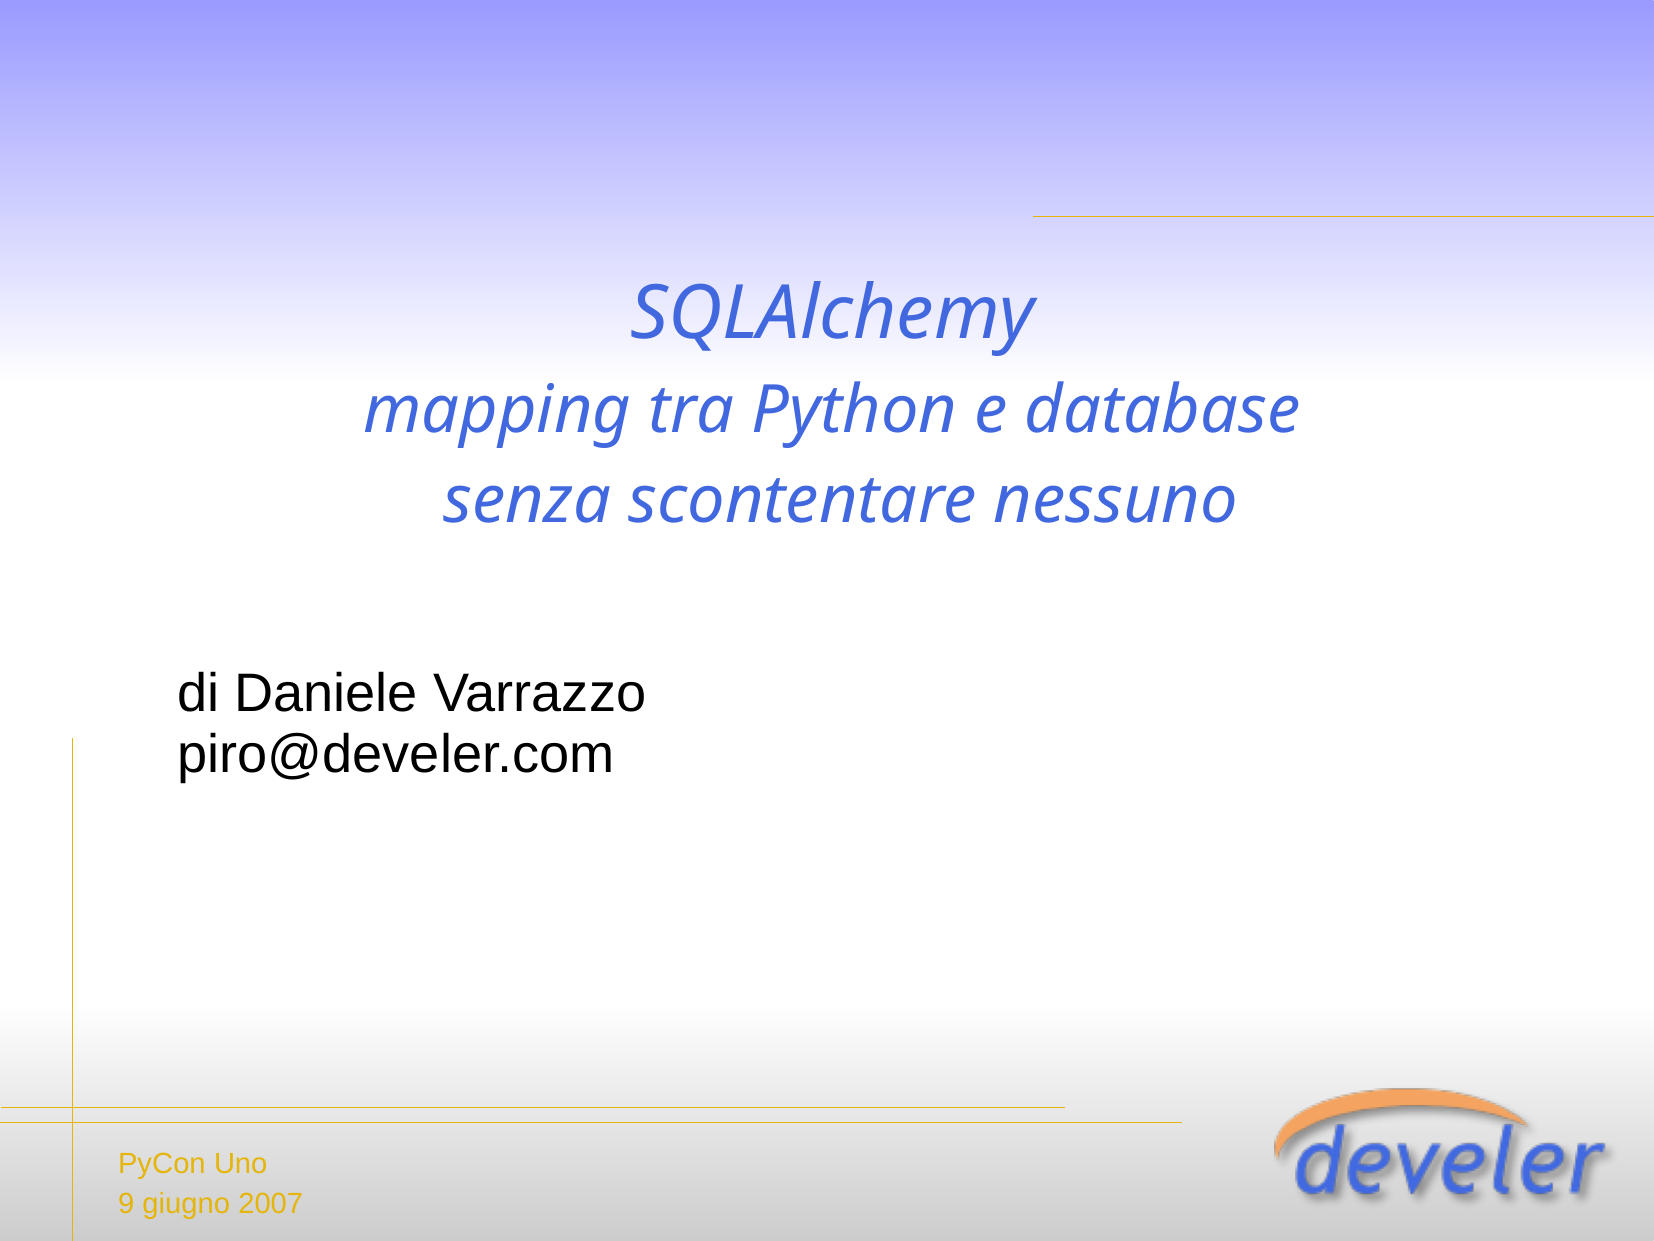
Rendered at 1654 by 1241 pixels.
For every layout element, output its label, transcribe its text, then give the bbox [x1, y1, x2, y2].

picture [1269, 1083, 1622, 1211]
text_box di Daniele Varrazzo piro@develer.com [177, 620, 1128, 827]
title SQLAlchemy mapping tra Python e database senza scontentare nessuno [88, 279, 1577, 522]
